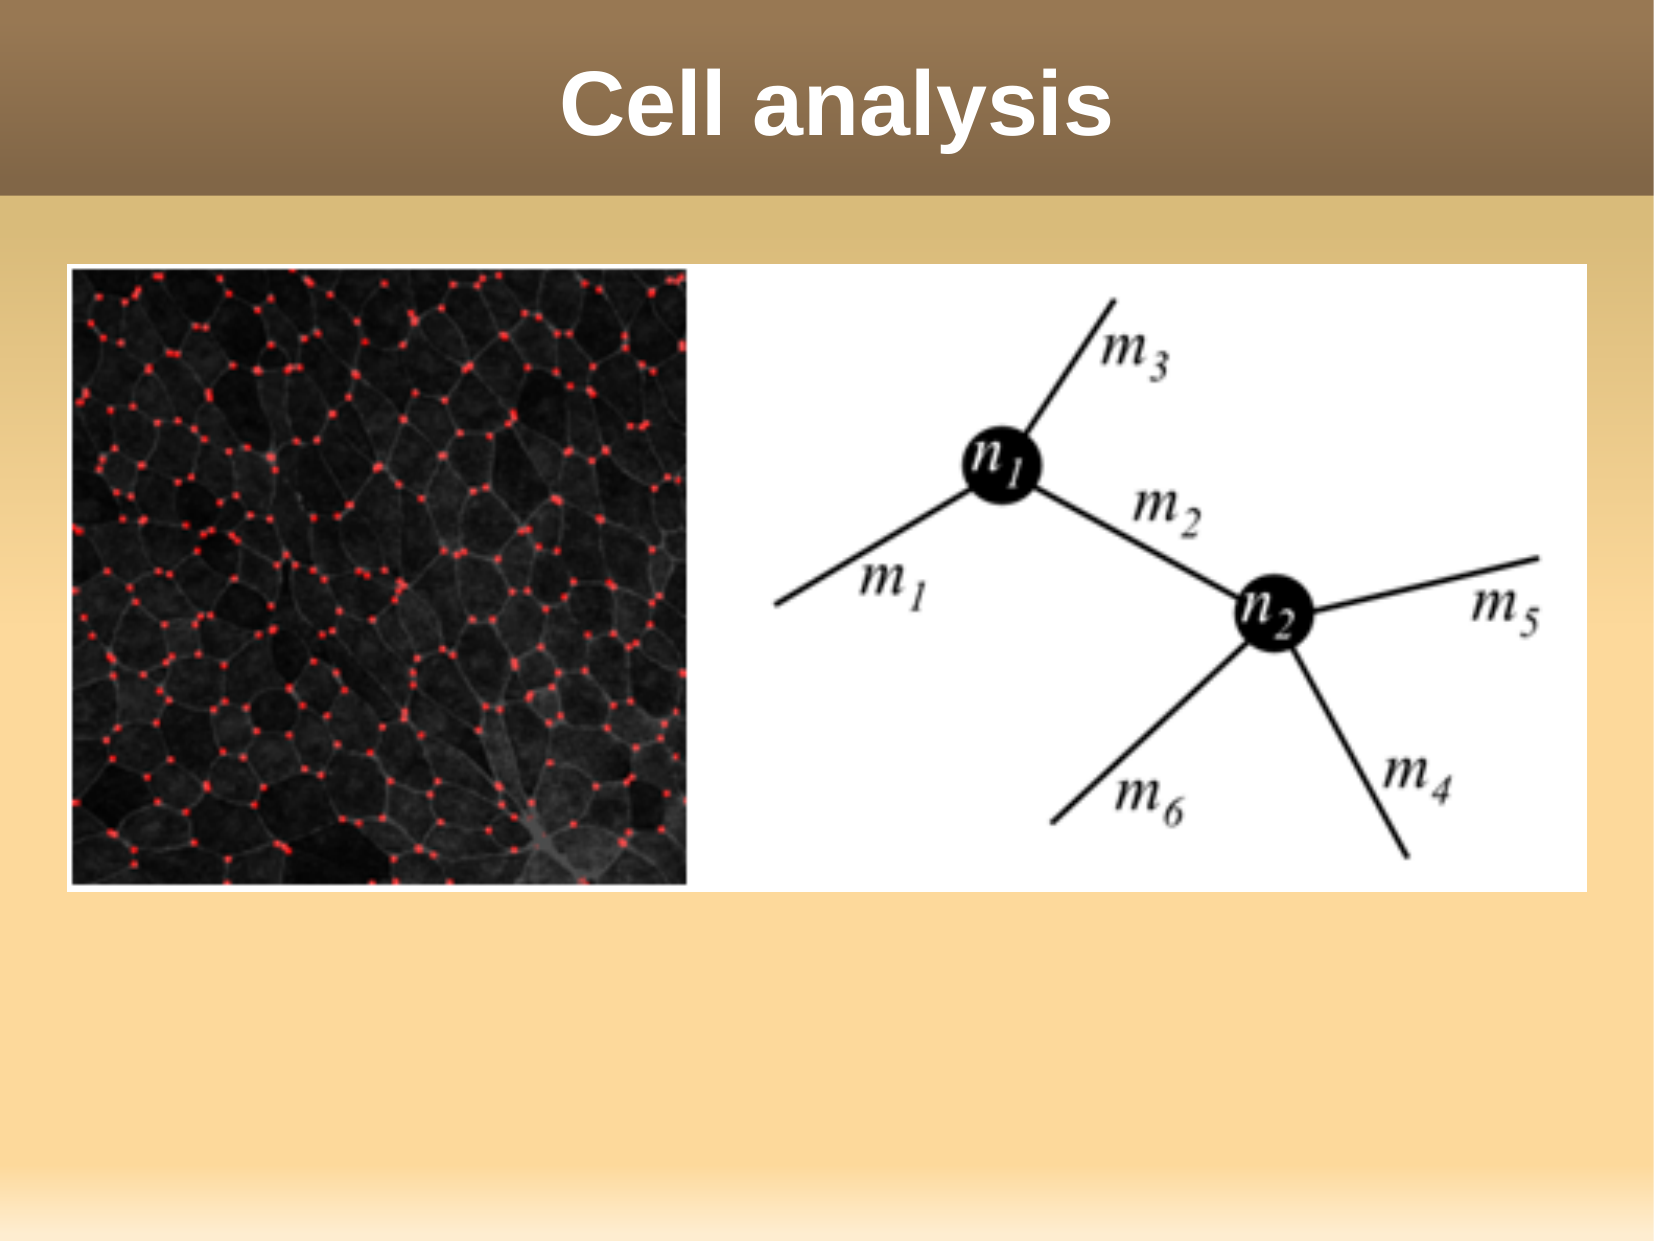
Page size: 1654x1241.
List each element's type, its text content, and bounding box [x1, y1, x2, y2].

picture [0, 0, 1654, 1241]
title Cell analysis [76, 0, 1565, 208]
